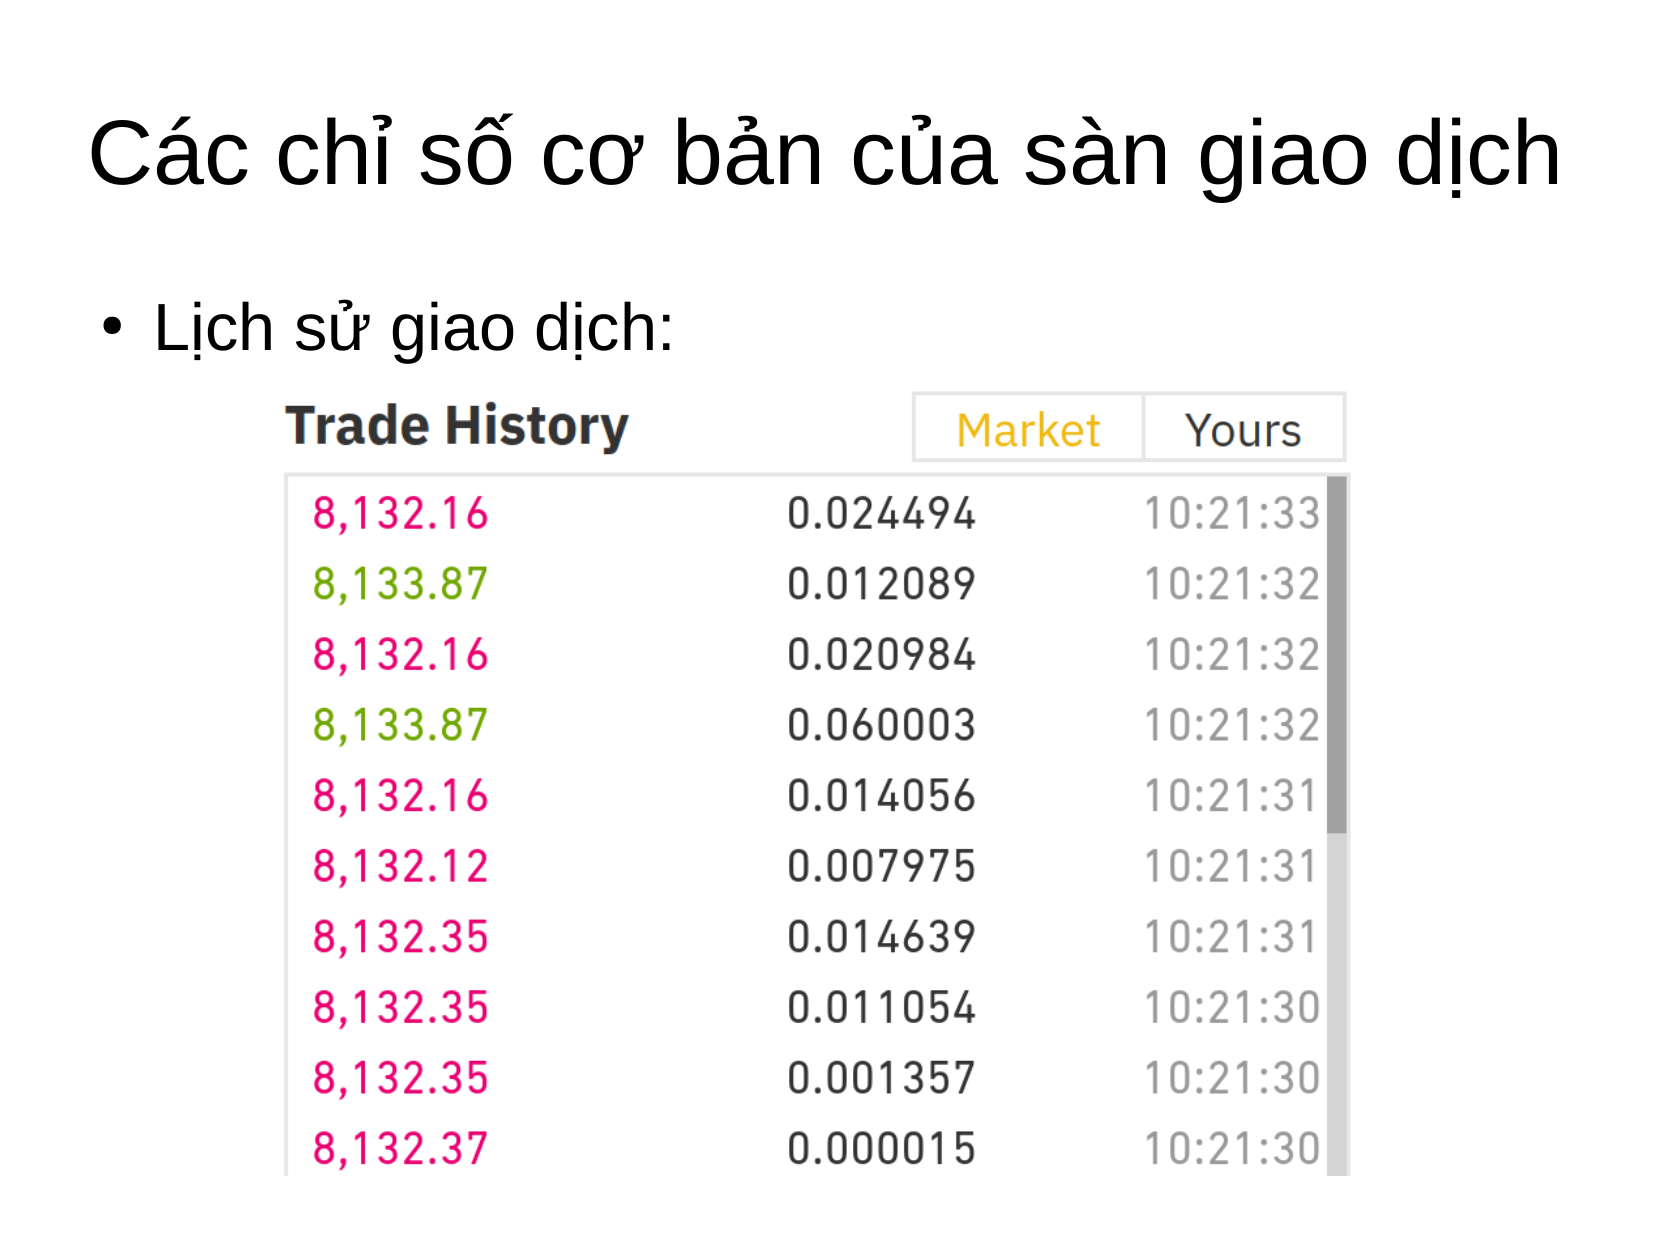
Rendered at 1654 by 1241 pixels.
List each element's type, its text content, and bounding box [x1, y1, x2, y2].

picture [279, 389, 1366, 1176]
list Lịch sử giao dịch: [82, 290, 1571, 1010]
title Các chỉ số cơ bản của sàn giao dịch [82, 49, 1571, 257]
